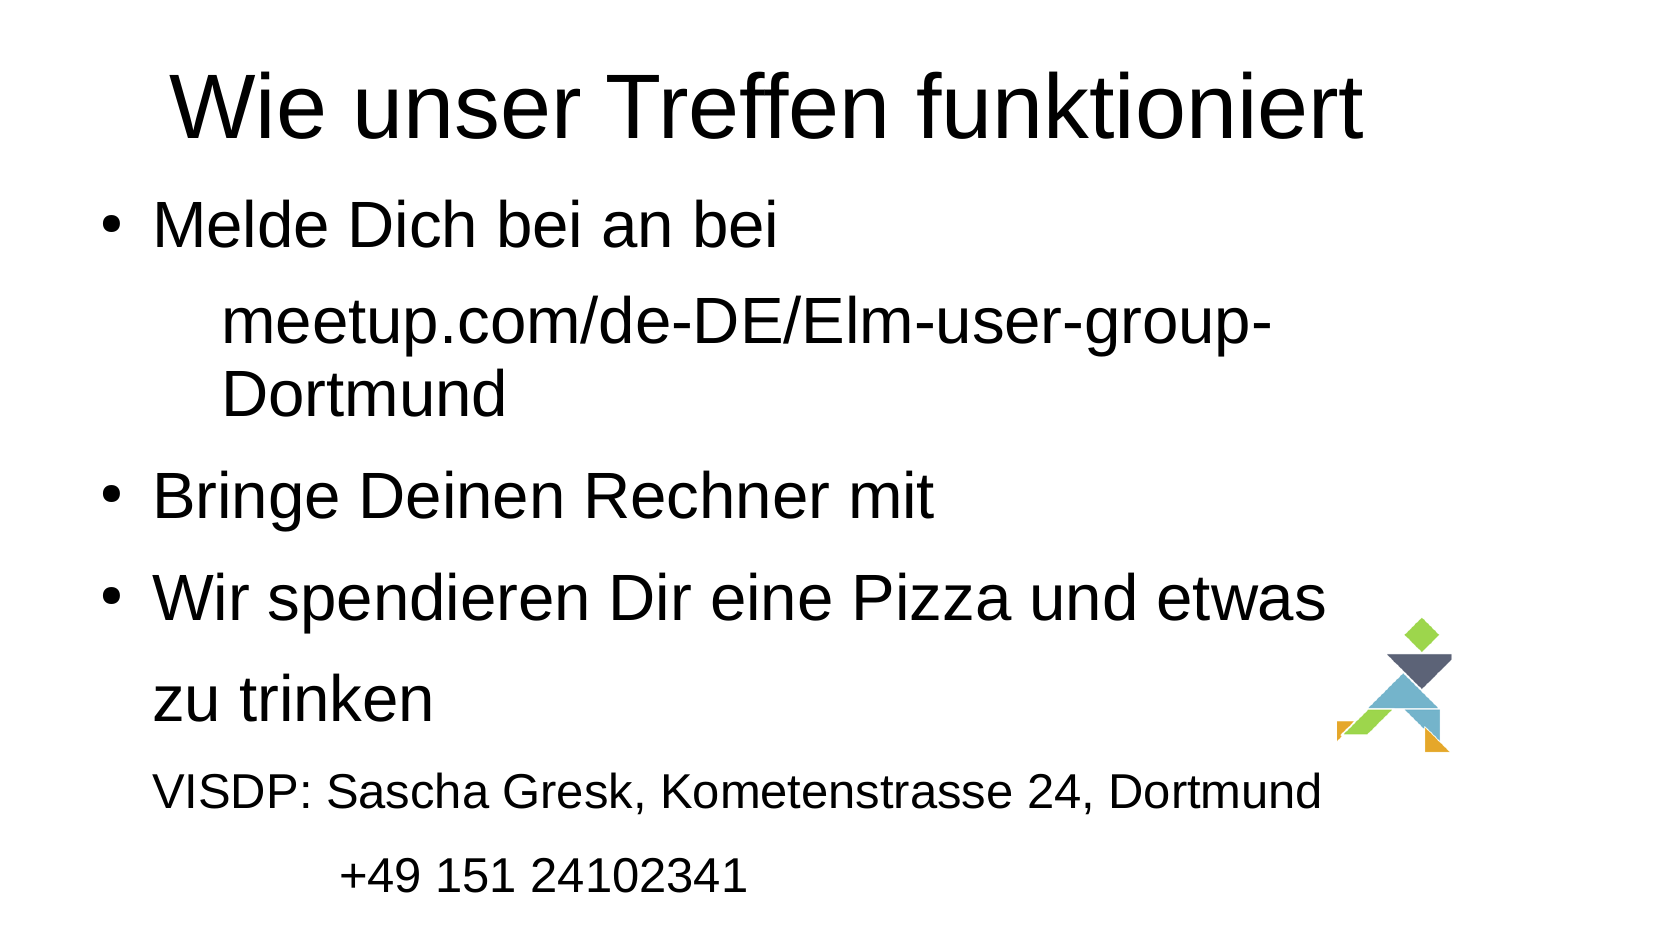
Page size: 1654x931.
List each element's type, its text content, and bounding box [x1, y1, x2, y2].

picture [1335, 609, 1453, 756]
title Wie unser Treffen funktioniert [82, 37, 1453, 178]
list Melde Dich bei an bei meetup.com/de-DE/Elm-user-group-Dortmund Bringe Deinen Rechner mit Wir spendieren Dir eine Pizza und etwas zu trinken VISDP: Sascha Gresk, Kometenstrasse 24, Dortmund +49 151 24102341 [82, 188, 1418, 910]
